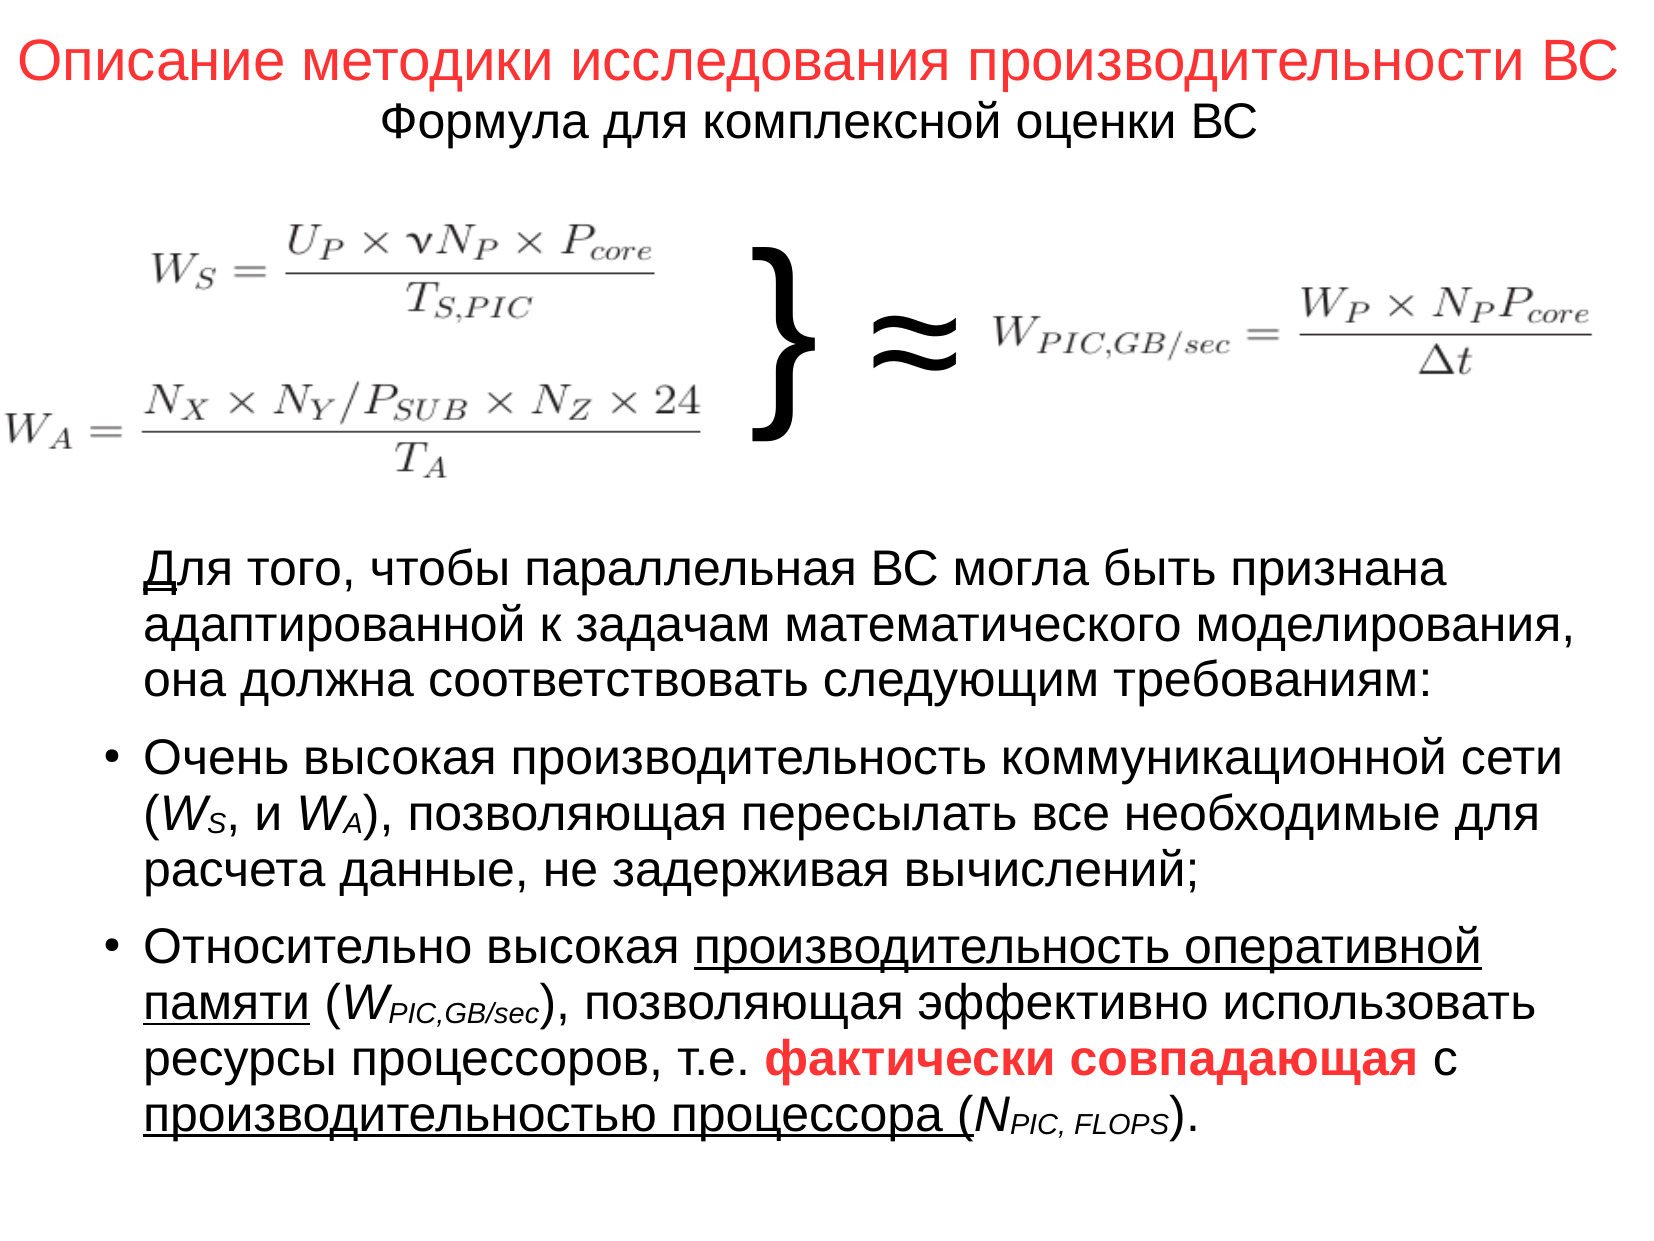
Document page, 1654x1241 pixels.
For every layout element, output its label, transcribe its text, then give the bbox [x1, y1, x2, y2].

picture [977, 254, 1651, 419]
text_box ≈ [855, 240, 977, 546]
picture [60, 191, 699, 345]
text_box } [735, 202, 811, 451]
list Для того, чтобы параллельная ВС могла быть признана адаптированной к задачам математического моделирования, она должна соответствовать следующим требованиям: Очень высокая производительность коммуникационной сети (WS, и WA), позволяющая пересылать все необходимые для расчета данные, не задерживая вычислений; Относительно высокая производительность оперативной памяти (WPIC,GB/sec), позволяющая эффективно использовать ресурсы процессоров, т.е. фактически совпадающая с производительностью процессора (NPIC, FLOPS). [90, 540, 1579, 1241]
picture [0, 359, 721, 502]
title Описание методики исследования производительности ВС Формула для комплексной оценки ВС [0, 0, 1654, 193]
